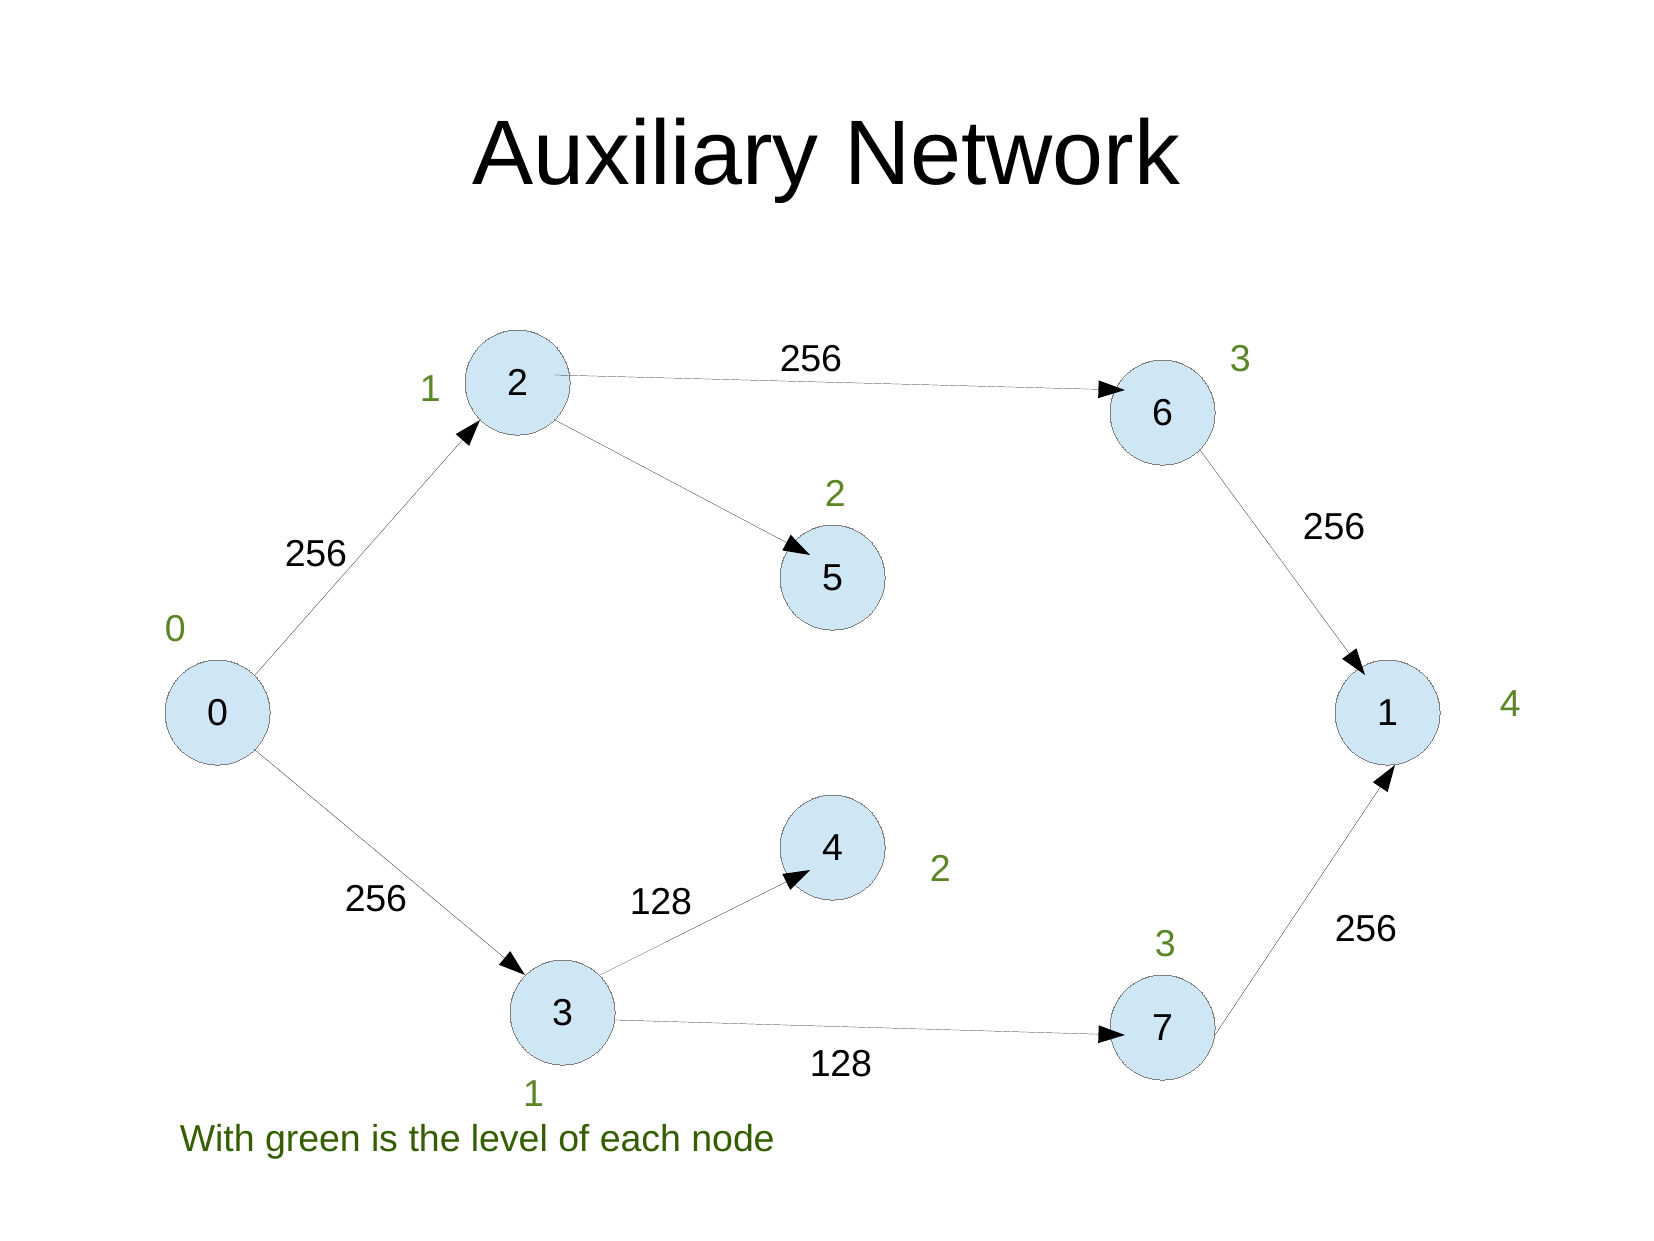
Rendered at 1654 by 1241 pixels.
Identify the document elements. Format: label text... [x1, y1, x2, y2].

text_box 1 [1335, 660, 1441, 766]
text_box 6 [1110, 360, 1216, 466]
text_box 128 [615, 873, 707, 931]
text_box 2 [470, 330, 571, 436]
text_box 4 [1485, 675, 1536, 732]
text_box 2 [810, 465, 861, 522]
text_box 0 [165, 660, 271, 766]
title Auxiliary Network [82, 49, 1571, 257]
text_box 3 [510, 960, 616, 1066]
text_box 3 [1140, 915, 1191, 972]
text_box 5 [780, 525, 886, 631]
text_box 2 [915, 840, 966, 897]
text_box 256 [1320, 900, 1412, 961]
text_box 1 [405, 360, 501, 417]
text_box 256 [330, 870, 422, 927]
text_box 256 [270, 525, 362, 582]
text_box 3 [1215, 330, 1266, 387]
text_box 0 [150, 600, 201, 657]
text_box With green is the level of each node [165, 1110, 790, 1209]
text_box 256 [1288, 498, 1381, 556]
text_box 7 [1110, 975, 1216, 1081]
text_box 4 [780, 795, 886, 901]
text_box 128 [795, 1035, 887, 1092]
text_box 256 [765, 330, 857, 421]
text_box 1 [508, 1065, 559, 1122]
